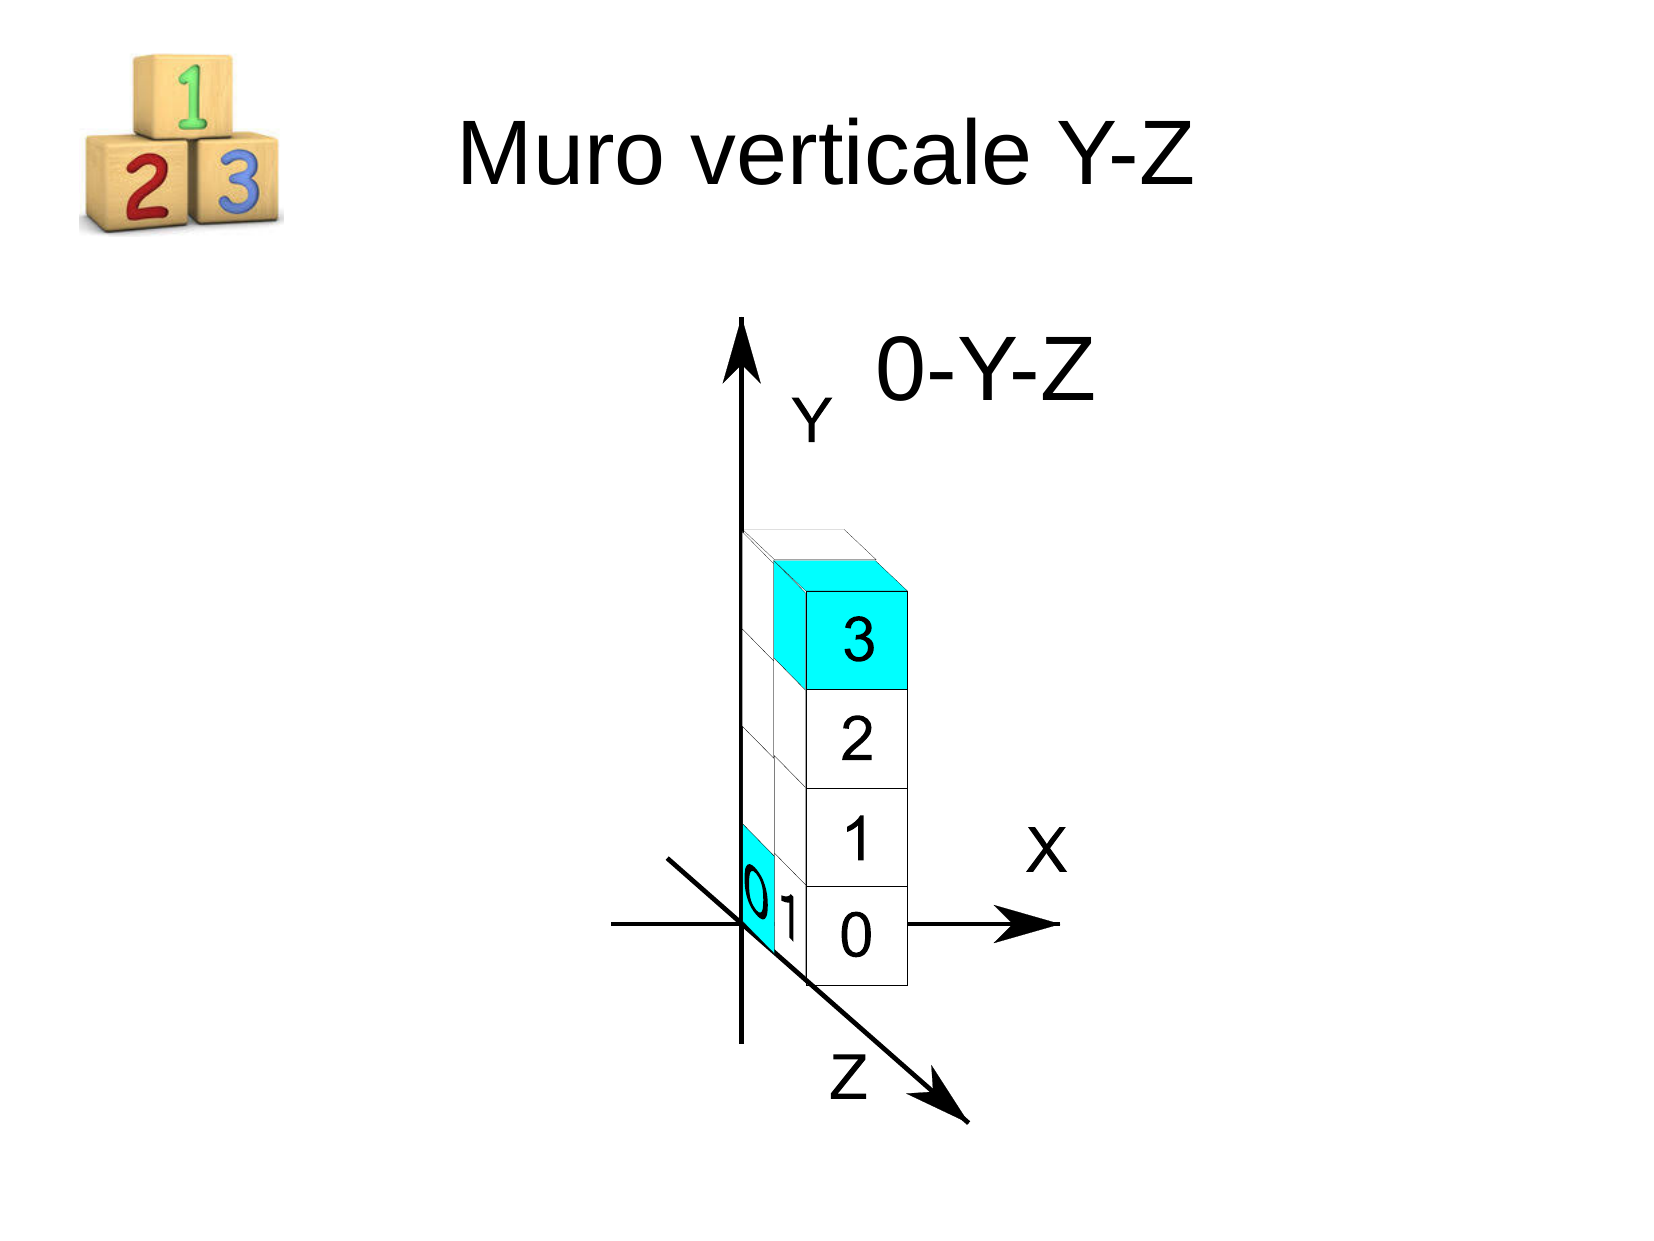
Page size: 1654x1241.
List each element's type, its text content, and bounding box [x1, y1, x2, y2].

picture [610, 307, 1072, 1135]
picture [79, 47, 284, 237]
text_box 0-Y-Z [625, 265, 1347, 473]
text_box Muro verticale Y-Z [82, 49, 1571, 257]
